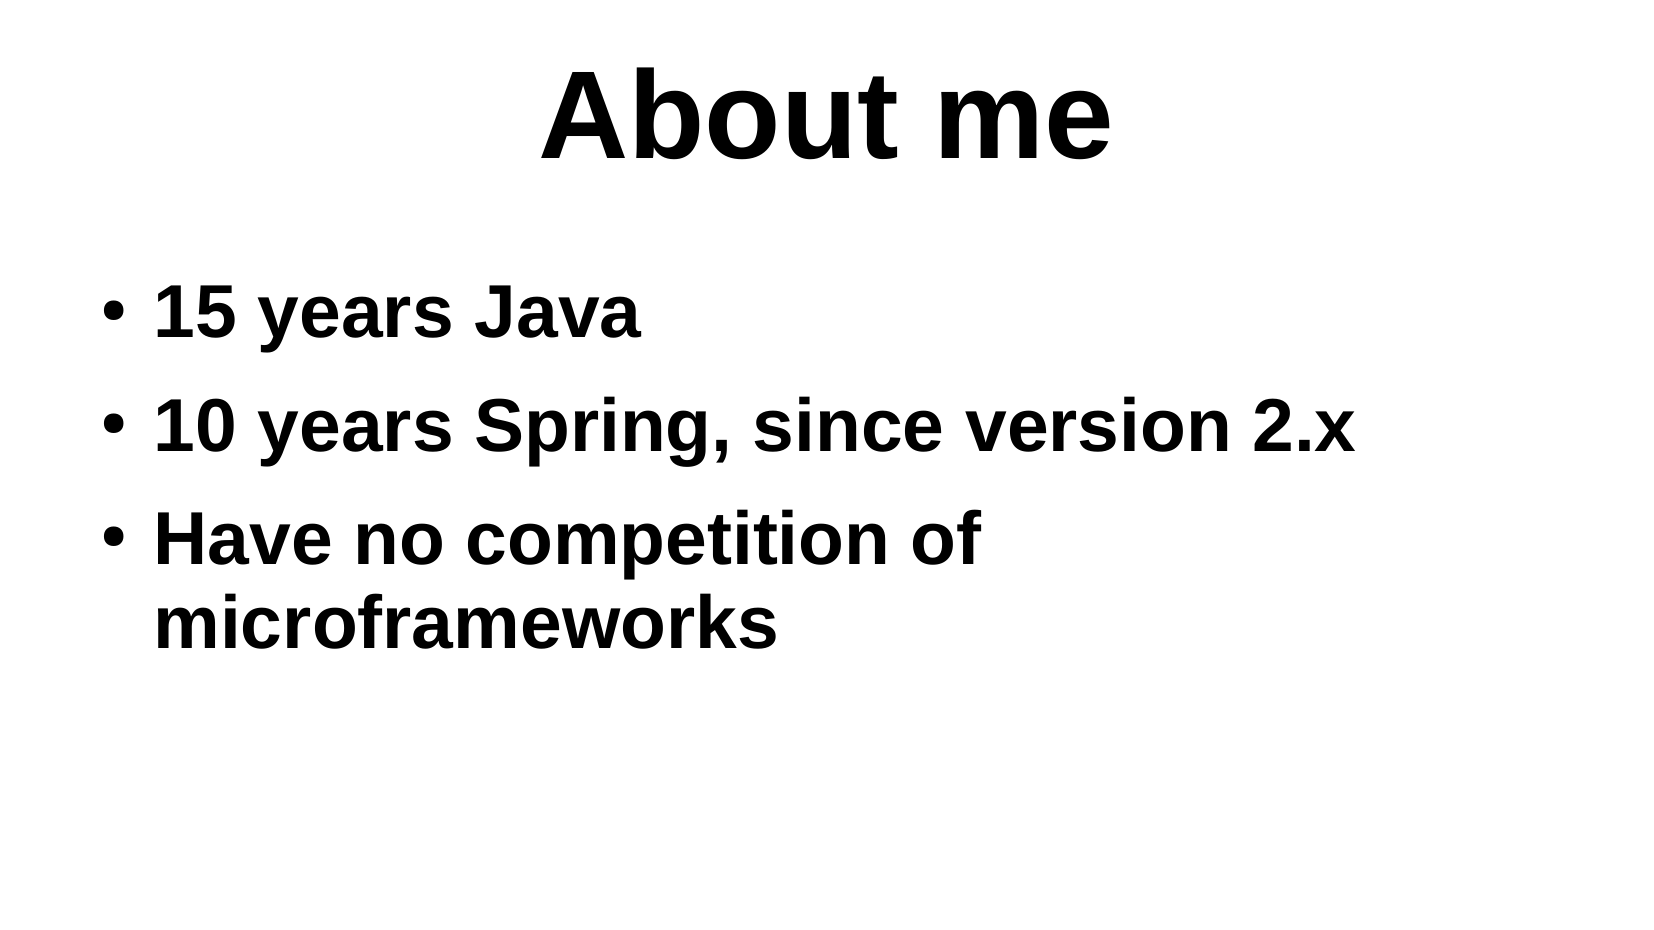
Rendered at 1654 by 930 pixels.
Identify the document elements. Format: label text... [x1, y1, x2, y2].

title About me [82, 37, 1571, 193]
list 15 years Java 10 years Spring, since version 2.x Have no competition of microframeworks [82, 269, 1571, 810]
